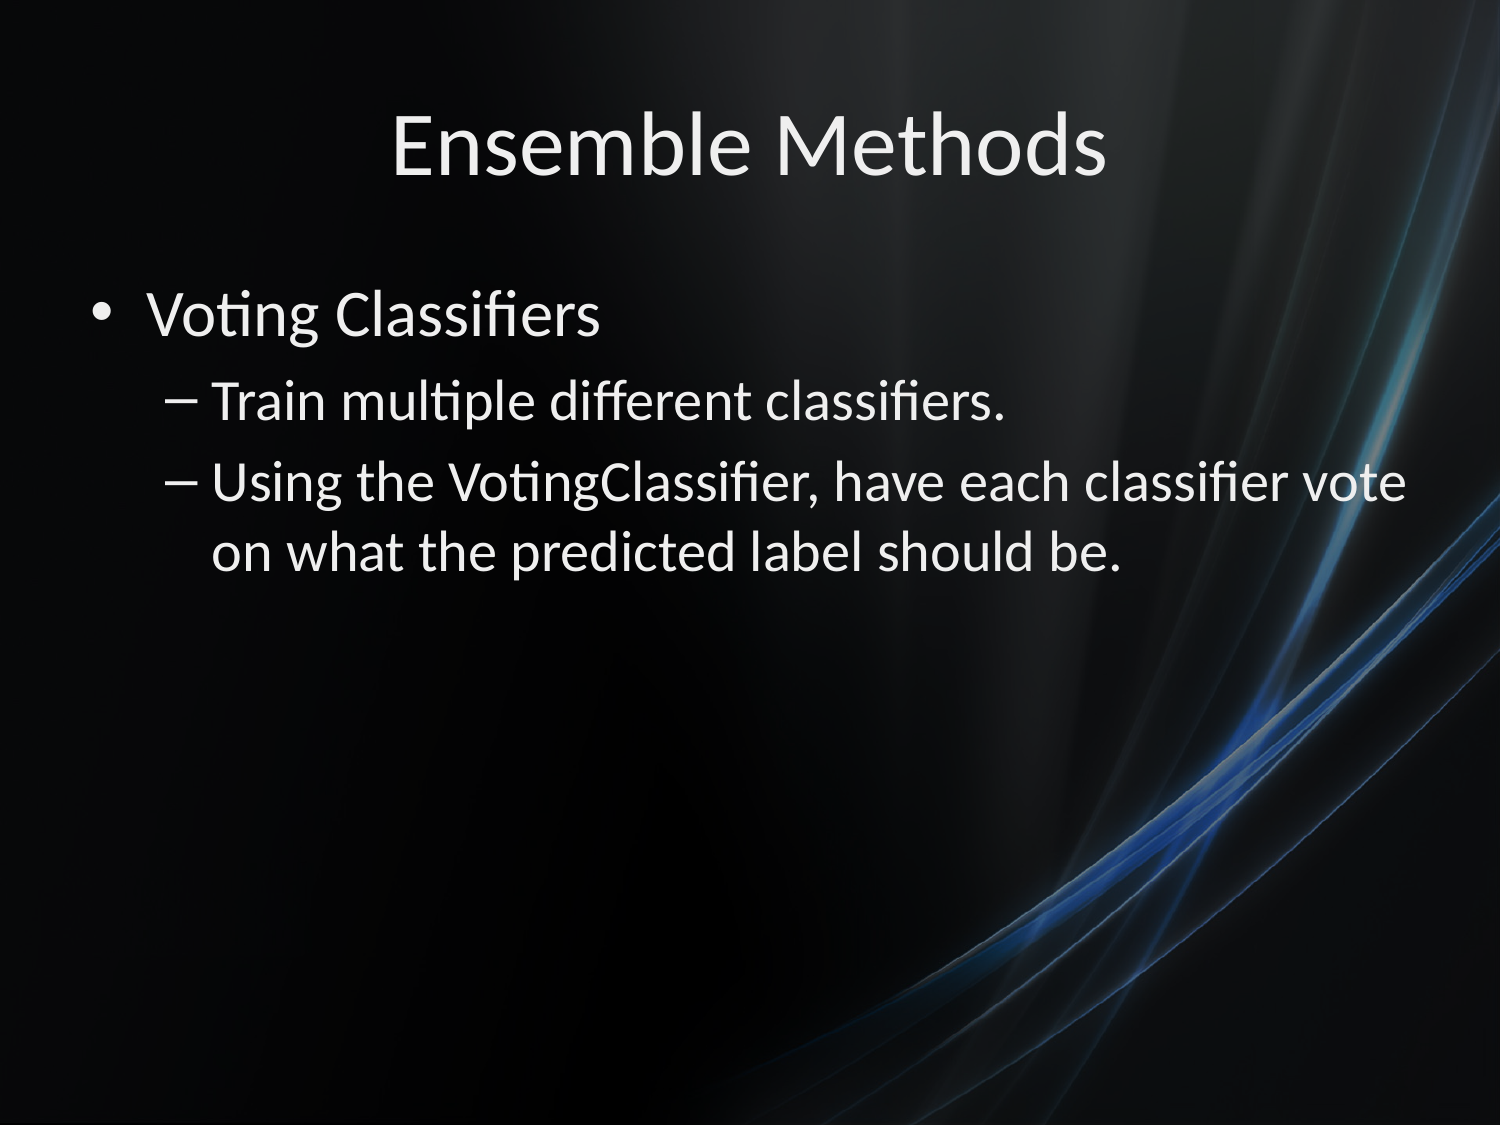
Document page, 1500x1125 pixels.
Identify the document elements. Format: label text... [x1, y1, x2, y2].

picture [0, 0, 1500, 1125]
title Ensemble Methods [75, 45, 1425, 233]
list Voting Classifiers Train multiple different classifiers. Using the VotingClassifier, have each classifier vote on what the predicted label should be. [75, 262, 1425, 1005]
